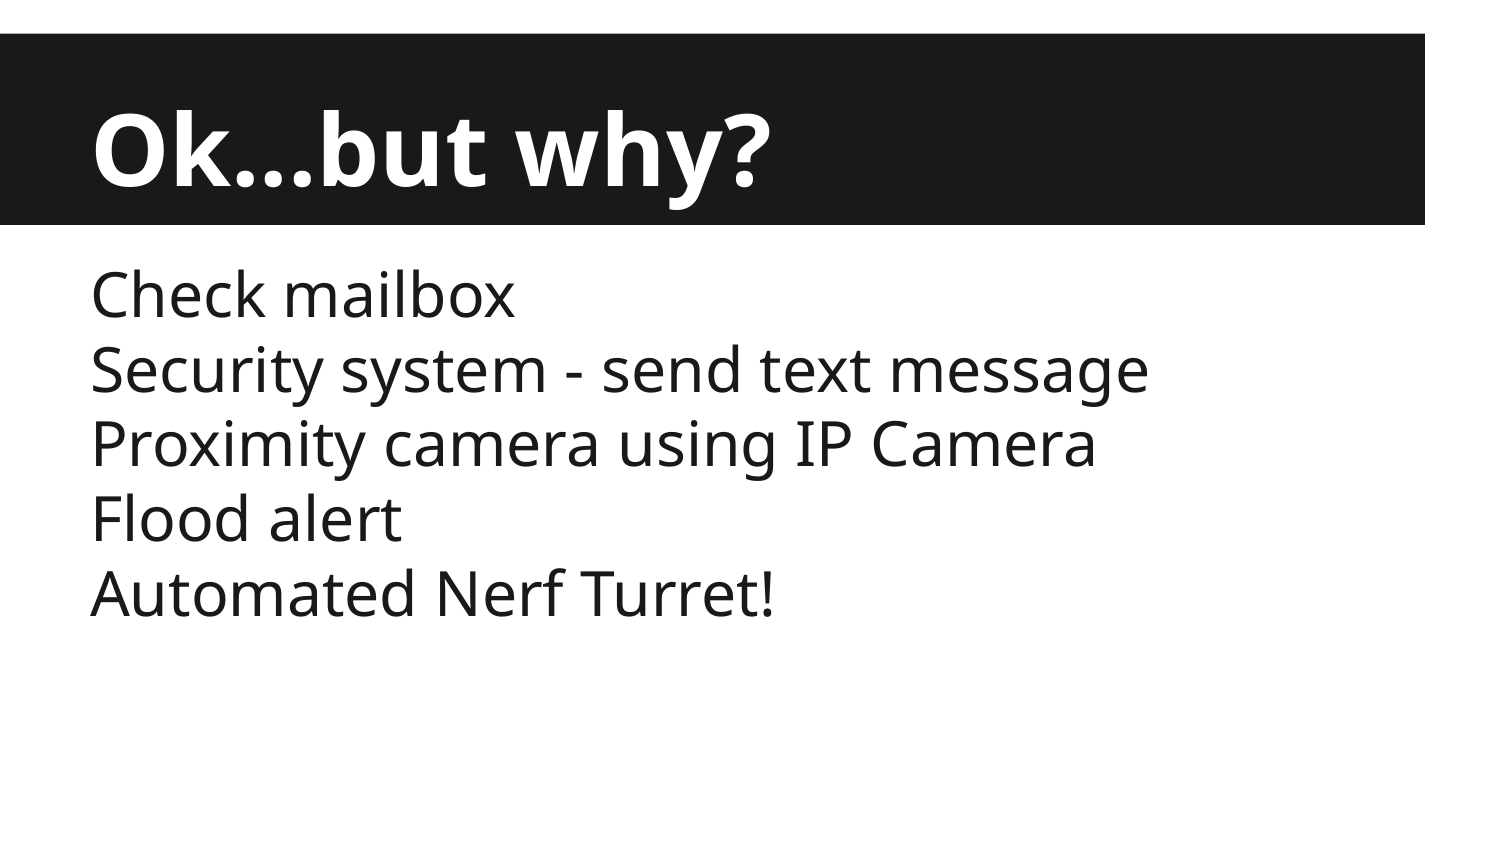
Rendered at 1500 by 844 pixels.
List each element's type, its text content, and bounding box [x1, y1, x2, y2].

title Ok...but why? [75, 33, 1425, 221]
list Check mailbox Security system - send text message Proximity camera using IP Camera Flood alert Automated Nerf Turret! [75, 239, 1425, 808]
